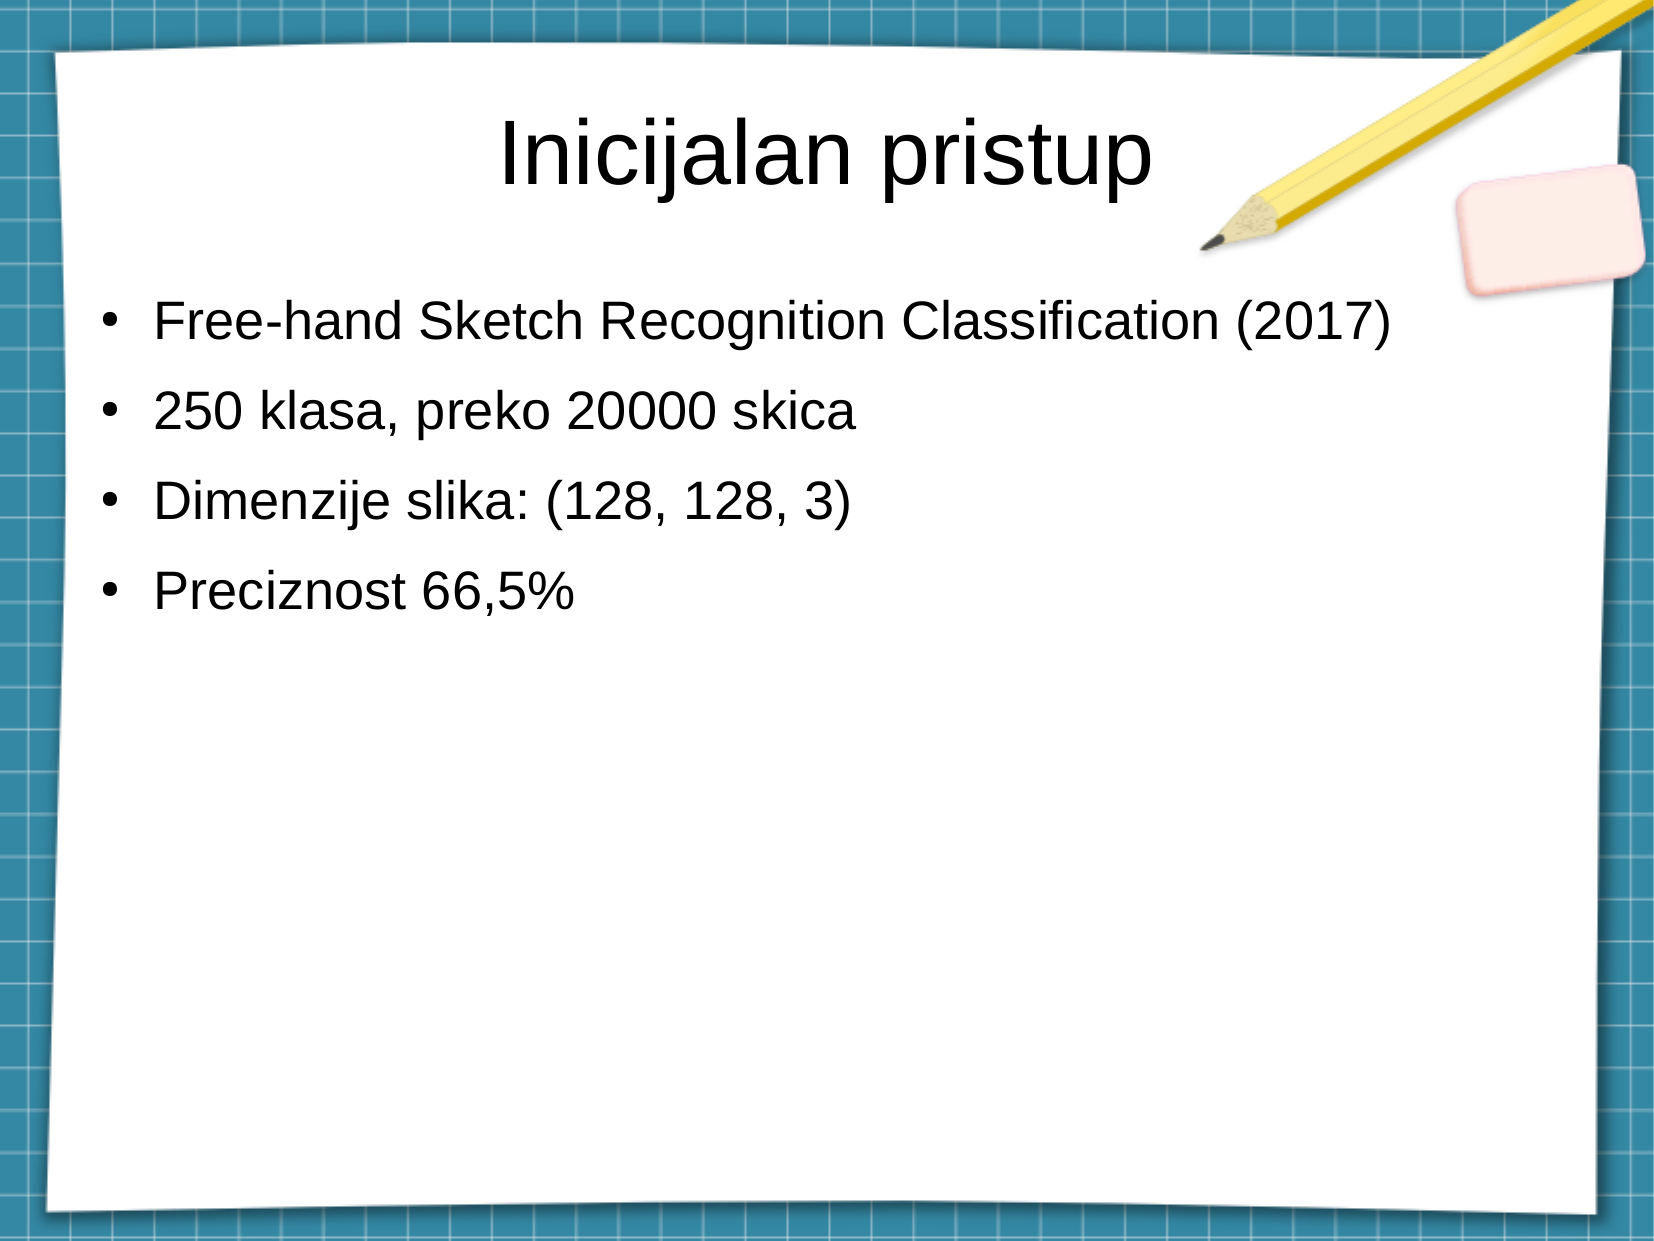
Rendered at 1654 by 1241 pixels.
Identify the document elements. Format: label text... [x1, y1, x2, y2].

title Inicijalan pristup [82, 49, 1571, 257]
picture [0, 0, 1654, 1241]
list Free-hand Sketch Recognition Classification (2017) 250 klasa, preko 20000 skica Dimenzije slika: (128, 128, 3) Preciznost 66,5% [82, 290, 1571, 1010]
